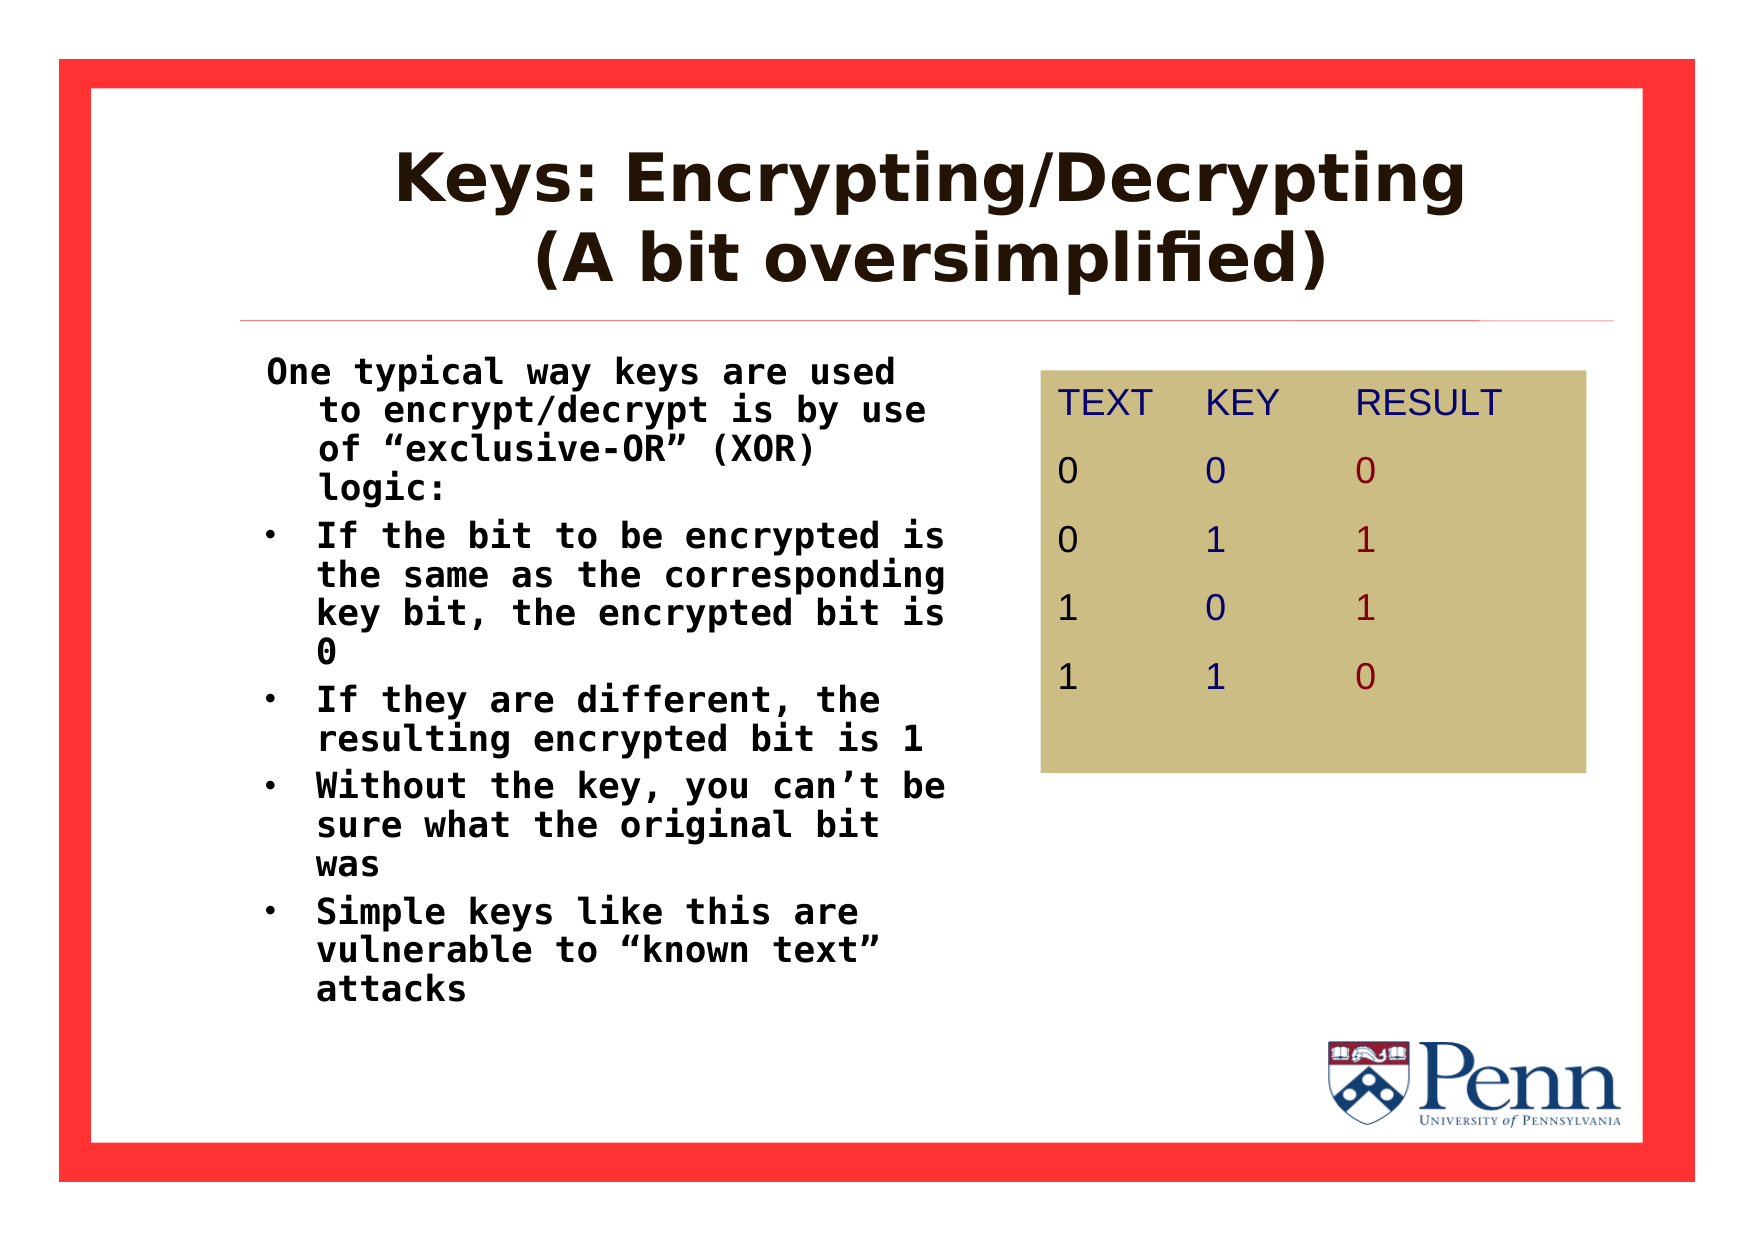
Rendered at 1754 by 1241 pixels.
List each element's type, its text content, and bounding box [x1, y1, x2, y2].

text_box TEXT KEY RESULT 0 0 0 0 1 1 1 0 1 1 1 0 [1040, 370, 1587, 773]
title Keys: Encrypting/Decrypting (A bit oversimplified) [249, 120, 1614, 309]
picture [1327, 1039, 1621, 1128]
list One typical way keys are used to encrypt/decrypt is by use of “exclusive-OR” (XOR) logic: If the bit to be encrypted is the same as the corresponding key bit, the encrypted bit is 0 If they are different, the resulting encrypted bit is 1 Without the key, you can’t be sure what the original bit was Simple keys like this are vulnerable to “known text” attacks [249, 345, 973, 1020]
